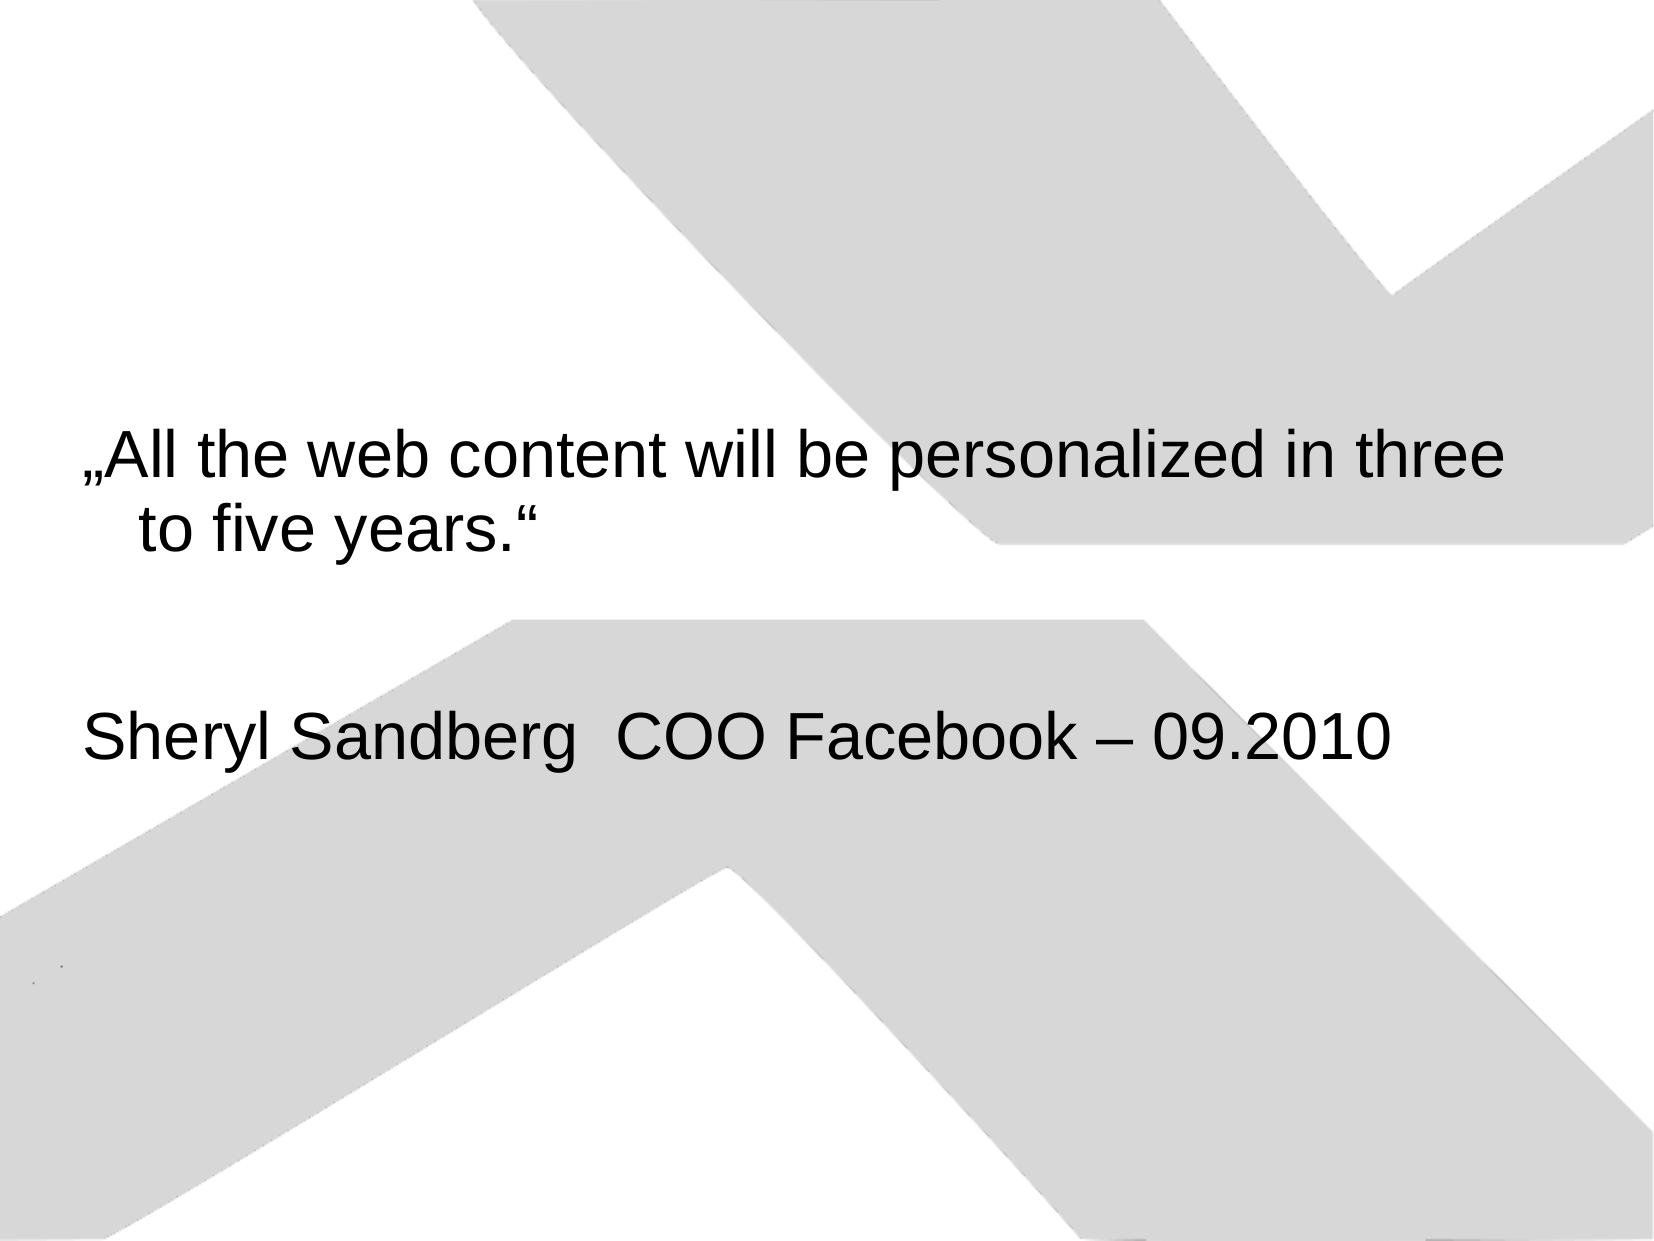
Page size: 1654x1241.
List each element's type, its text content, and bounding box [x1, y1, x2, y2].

list „All the web content will be personalized in three to five years.“ Sheryl Sandberg COO Facebook – 09.2010 [82, 413, 1571, 1109]
picture [0, 0, 1654, 1241]
